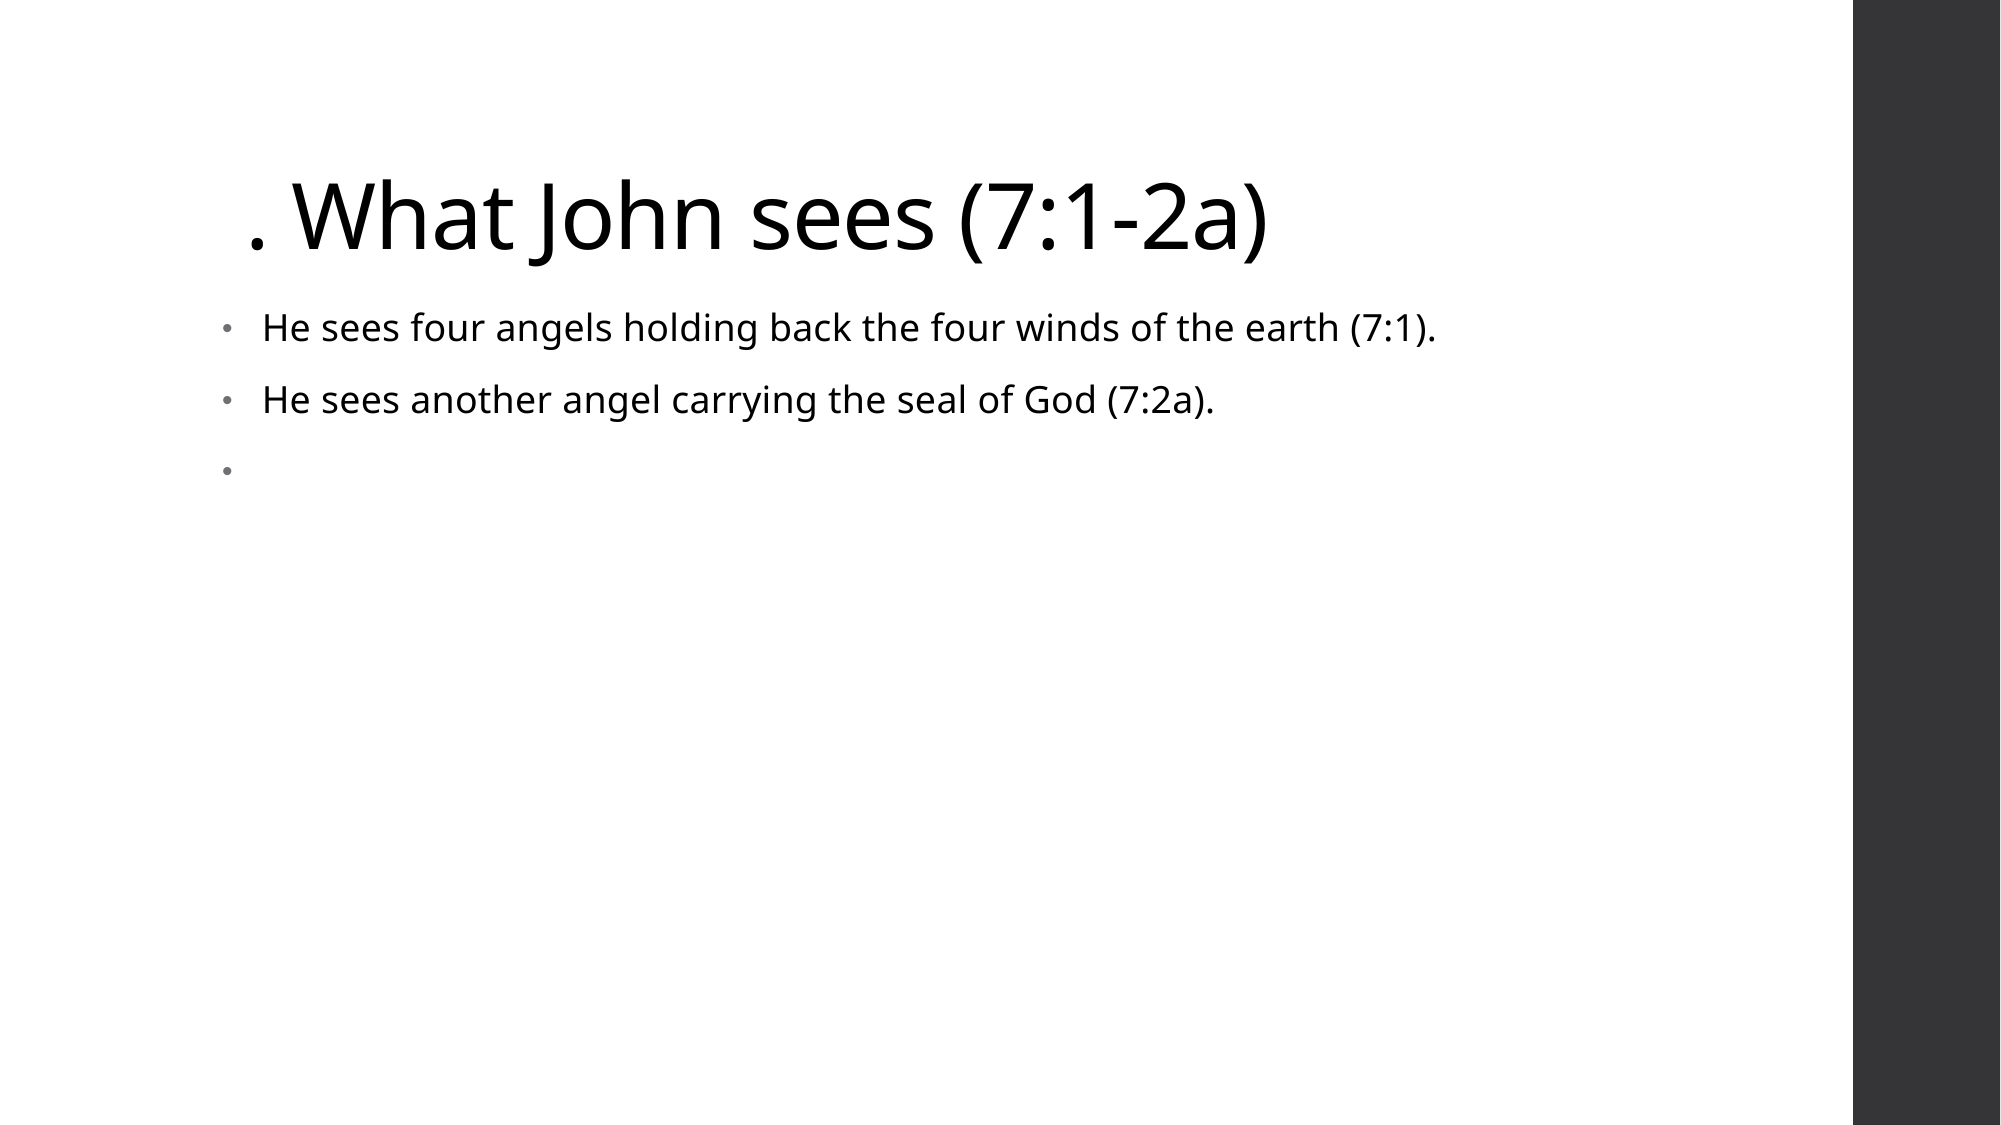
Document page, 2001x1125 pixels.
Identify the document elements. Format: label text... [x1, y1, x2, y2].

list He sees four angels holding back the four winds of the earth (7:1). He sees another angel carrying the seal of God (7:2a). [206, 299, 1617, 1014]
title . What John sees (7:1-2a) [206, 60, 1797, 278]
